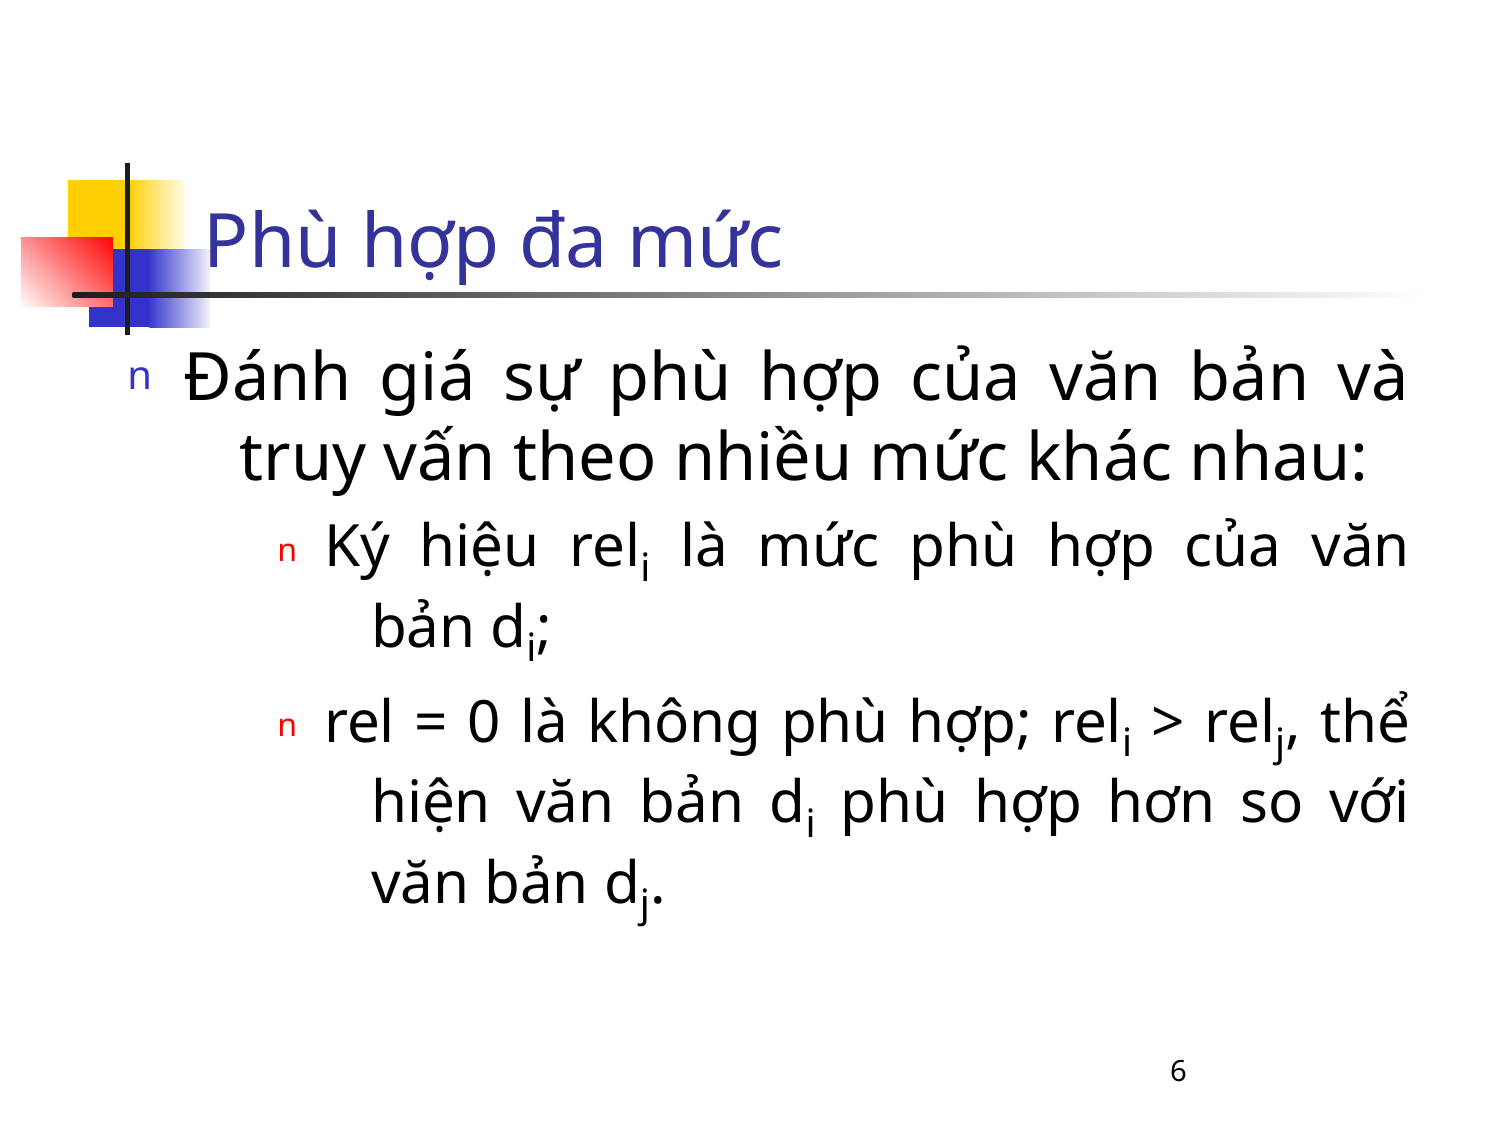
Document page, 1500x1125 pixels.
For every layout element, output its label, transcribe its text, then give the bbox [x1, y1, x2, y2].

text_box Phù hợp đa mức [188, 184, 1468, 299]
text_box 6 [1155, 1024, 1468, 1100]
list Đánh giá sự phù hợp của văn bản và truy vấn theo nhiều mức khác nhau: Ký hiệu reli là mức phù hợp của văn bản di; rel = 0 là không phù hợp; reli > relj, thể hiện văn bản di phù hợp hơn so với văn bản dj. [112, 326, 1426, 1076]
